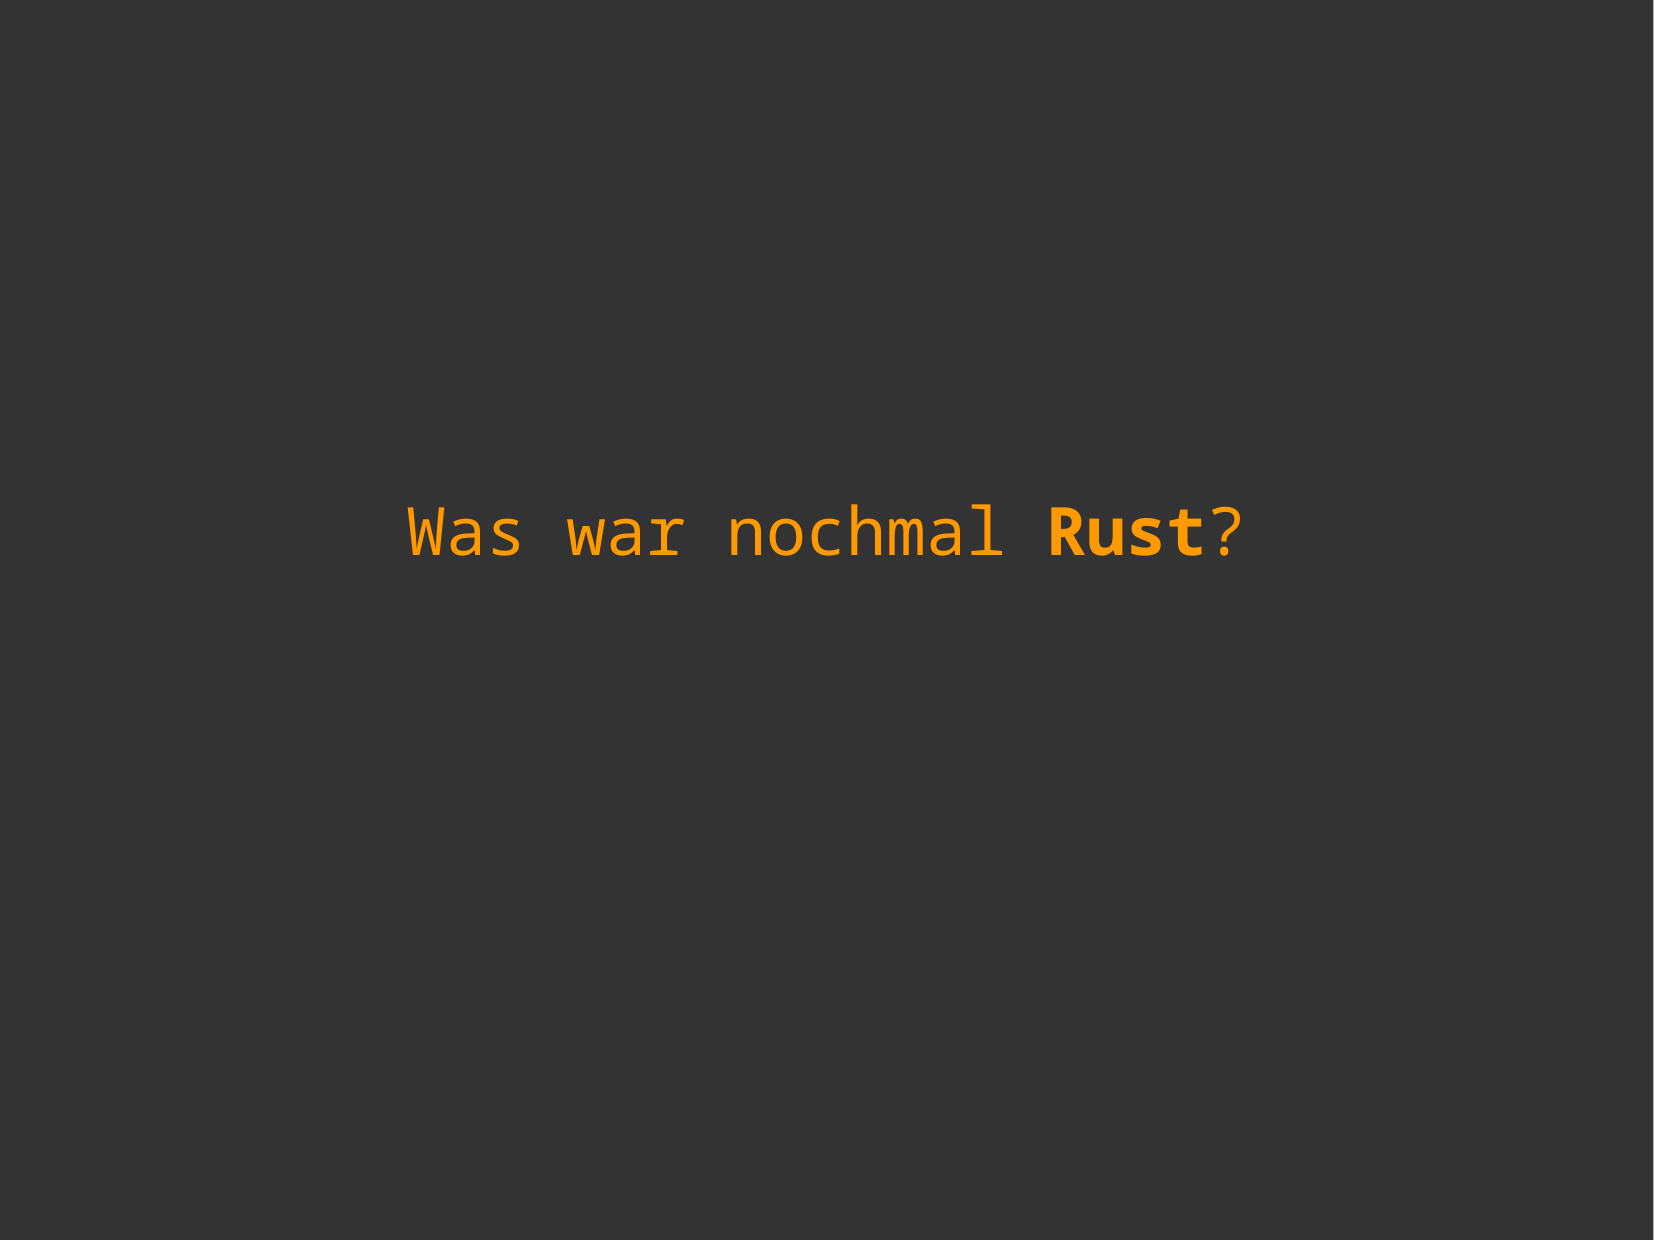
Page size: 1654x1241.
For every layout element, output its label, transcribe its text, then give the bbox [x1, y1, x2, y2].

subtitle Was war nochmal Rust? [82, 49, 1571, 1010]
